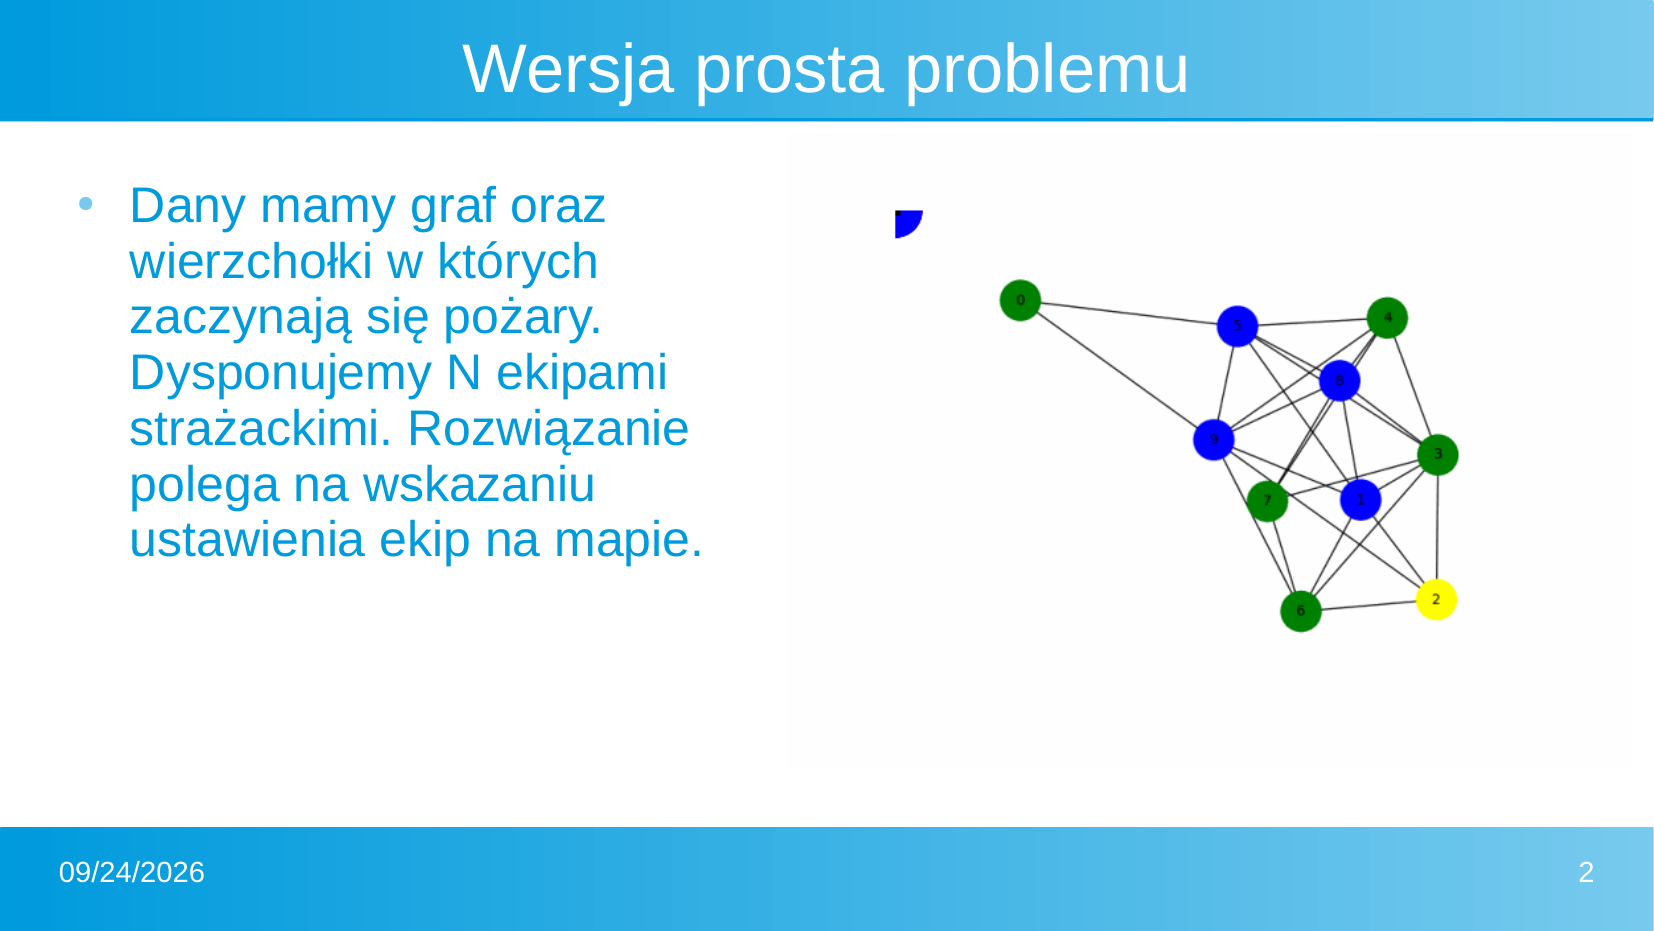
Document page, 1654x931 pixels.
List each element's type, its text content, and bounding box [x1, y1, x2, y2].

picture [787, 134, 1633, 768]
list Dany mamy graf oraz wierzchołki w których zaczynają się pożary. Dysponujemy N ekipami strażackimi. Rozwiązanie polega na wskazaniu ustawienia ekip na mapie. [59, 177, 787, 768]
title Wersja prosta problemu [59, 29, 1595, 108]
